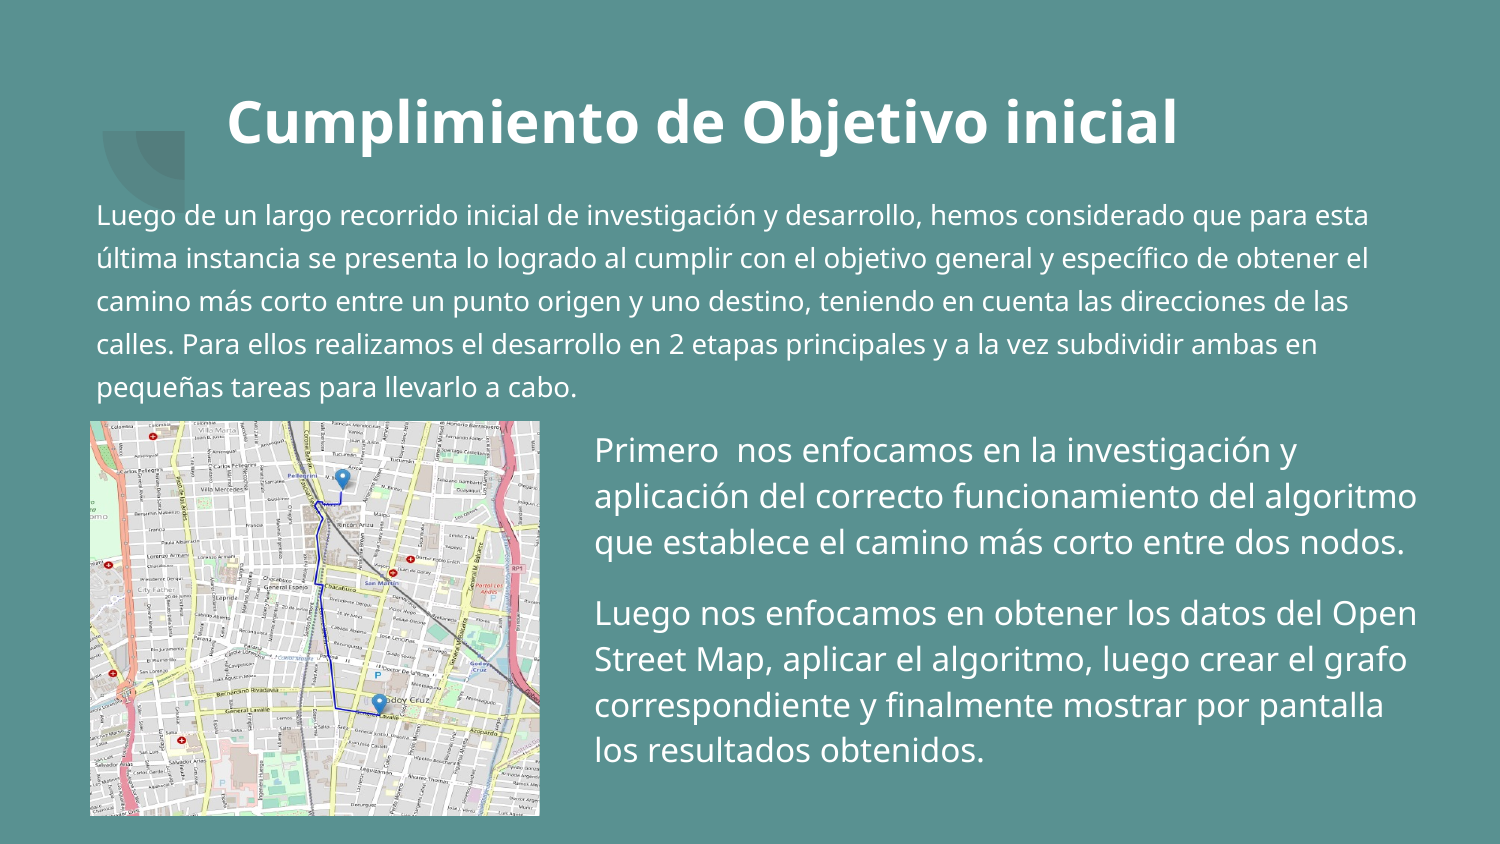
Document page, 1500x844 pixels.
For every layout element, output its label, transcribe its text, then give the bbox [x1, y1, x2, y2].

text_box Primero nos enfocamos en la investigación y aplicación del correcto funcionamiento del algoritmo que establece el camino más corto entre dos nodos. Luego nos enfocamos en obtener los datos del Open Street Map, aplicar el algoritmo, luego crear el grafo correspondiente y finalmente mostrar por pantalla los resultados obtenidos. [579, 408, 1450, 785]
picture [90, 421, 540, 816]
list Luego de un largo recorrido inicial de investigación y desarrollo, hemos considerado que para esta última instancia se presenta lo logrado al cumplir con el objetivo general y específico de obtener el camino más corto entre un punto origen y uno destino, teniendo en cuenta las direcciones de las calles. Para ellos realizamos el desarrollo en 2 etapas principales y a la vez subdividir ambas en pequeñas tareas para llevarlo a cabo. [81, 175, 1419, 422]
title Cumplimiento de Objetivo inicial [211, 65, 1365, 175]
